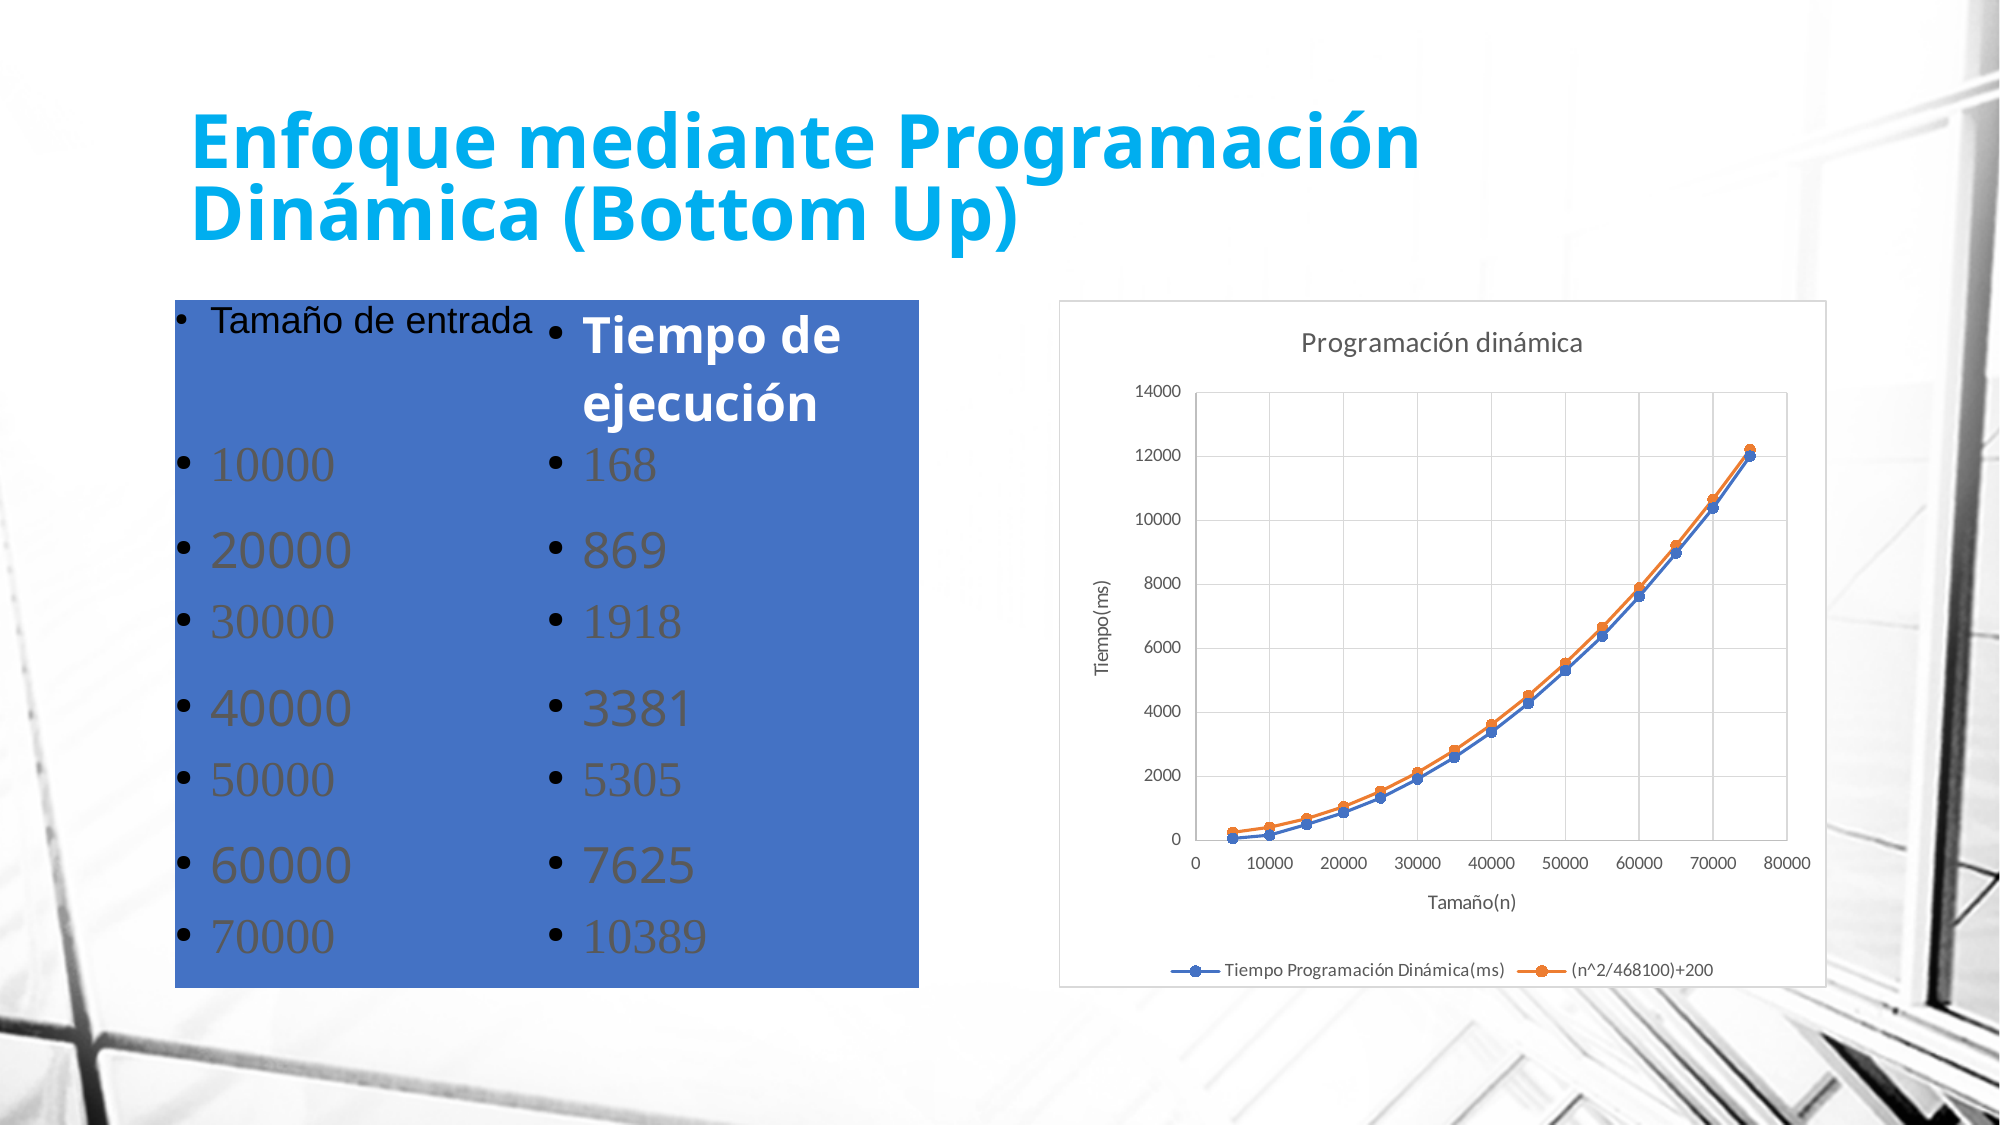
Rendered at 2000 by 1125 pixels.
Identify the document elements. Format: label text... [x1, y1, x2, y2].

table_cell 20000 [175, 515, 547, 594]
table_cell 3381 [547, 673, 919, 751]
chart [1058, 299, 1827, 988]
title Enfoque mediante Programación Dinámica (Bottom Up) [174, 87, 1675, 263]
table_cell 168 [547, 437, 919, 515]
table_header Tamaño de entrada [175, 300, 547, 437]
table_cell 7625 [547, 830, 919, 909]
table_cell 30000 [175, 594, 547, 673]
table_cell 10389 [547, 909, 919, 988]
table_cell 50000 [175, 751, 547, 830]
table_cell 869 [547, 515, 919, 594]
table_cell 60000 [175, 830, 547, 909]
table_cell 10000 [175, 437, 547, 515]
table_header Tiempo de ejecución [547, 300, 919, 437]
table_cell 40000 [175, 673, 547, 751]
table_cell 5305 [547, 751, 919, 830]
table_cell 70000 [175, 909, 547, 988]
table_cell 1918 [547, 594, 919, 673]
